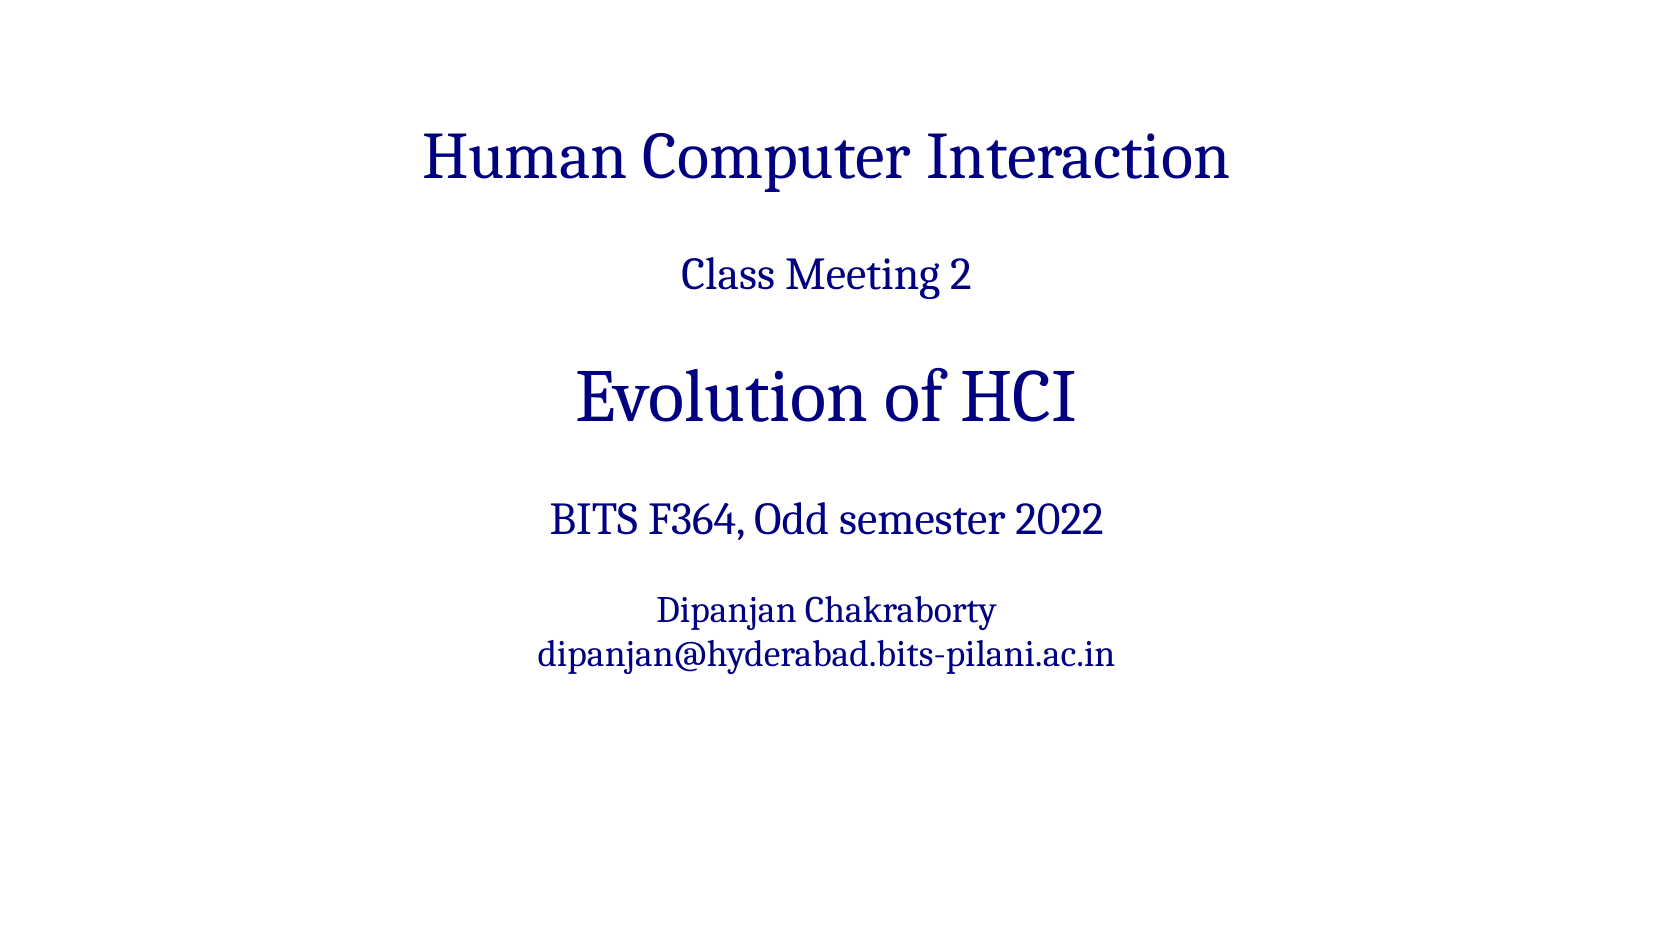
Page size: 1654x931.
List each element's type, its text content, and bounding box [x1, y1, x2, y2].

subtitle Human Computer Interaction Class Meeting 2 Evolution of HCI BITS F364, Odd semester 2022 Dipanjan Chakraborty dipanjan@hyderabad.bits-pilani.ac.in [82, 37, 1571, 757]
